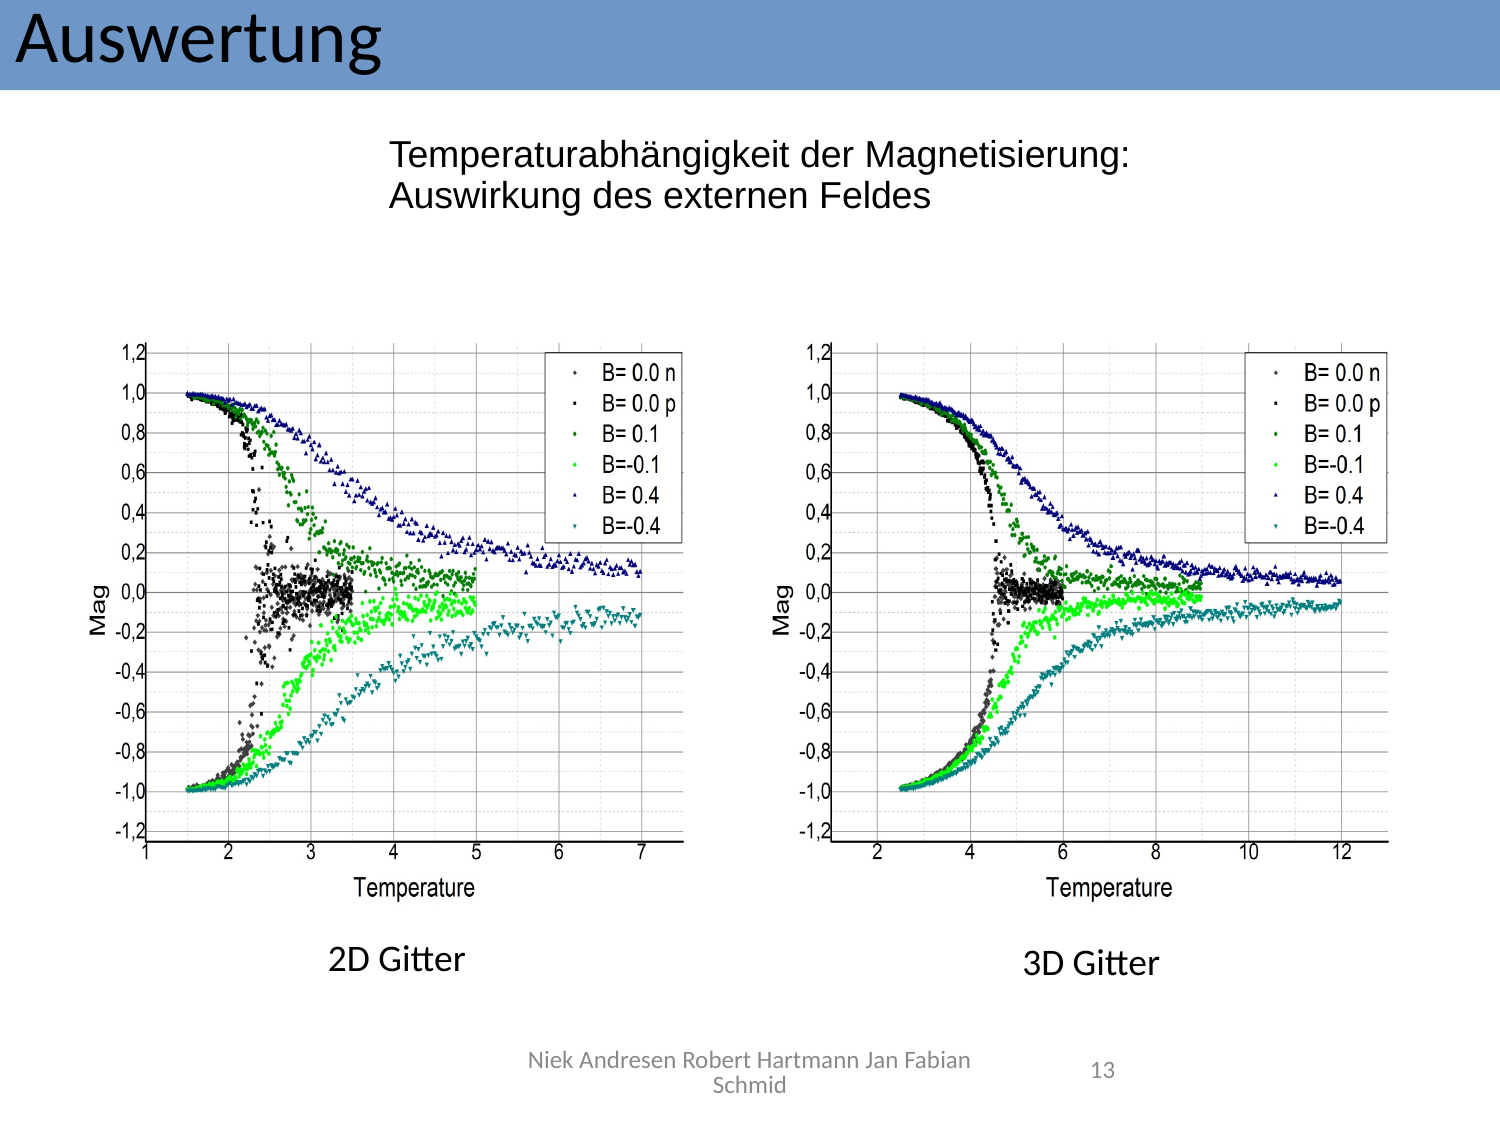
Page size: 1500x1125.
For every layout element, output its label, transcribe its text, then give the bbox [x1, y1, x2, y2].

text_box Temperaturabhängigkeit der Magnetisierung: Auswirkung des externen Feldes [373, 125, 1146, 228]
picture [5, 262, 1500, 957]
text_box 3D Gitter [1007, 930, 1178, 992]
text_box 2D Gitter [312, 926, 484, 987]
text_box [1074, 1042, 1426, 1103]
text_box Auswertung [0, 0, 1500, 91]
text_box Niek Andresen Robert Hartmann Jan Fabian Schmid [512, 1042, 988, 1103]
